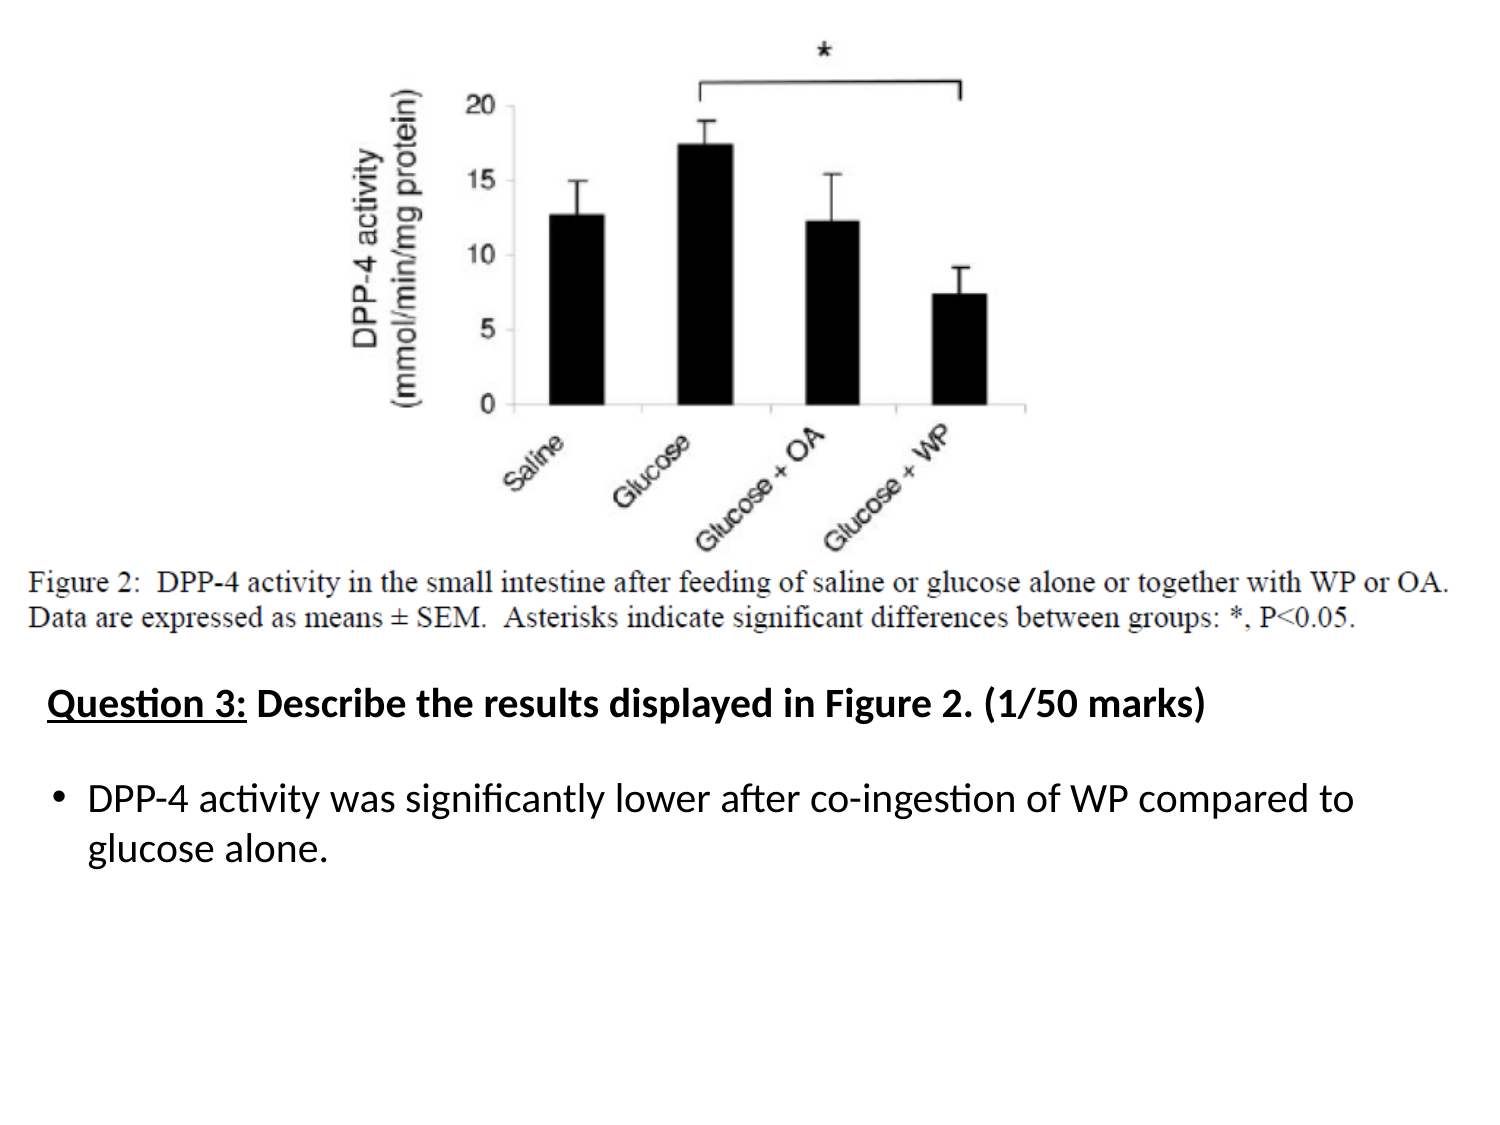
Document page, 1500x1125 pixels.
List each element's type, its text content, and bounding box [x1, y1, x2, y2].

text_box DPP-4 activity was significantly lower after co-ingestion of WP compared to glucose alone. [37, 763, 1486, 878]
picture [0, 0, 1489, 686]
text_box Question 3: Describe the results displayed in Figure 2. (1/50 marks) [32, 668, 1486, 783]
